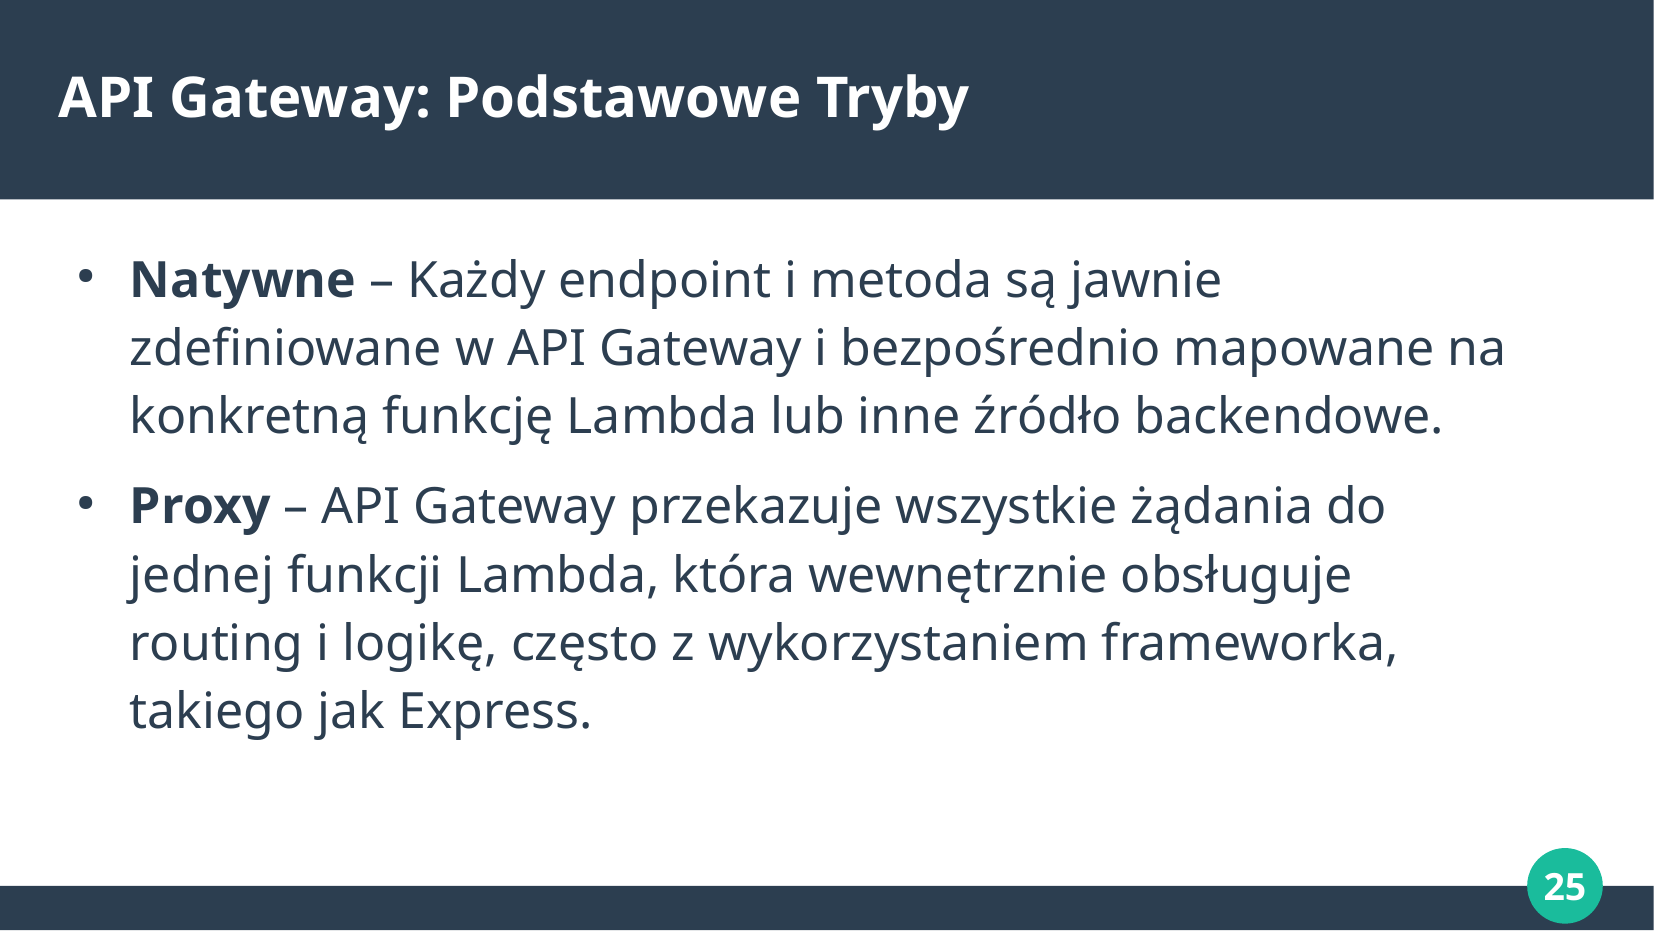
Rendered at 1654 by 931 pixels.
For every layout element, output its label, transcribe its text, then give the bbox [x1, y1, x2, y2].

list Natywne – Każdy endpoint i metoda są jawnie zdefiniowane w API Gateway i bezpośrednio mapowane na konkretną funkcję Lambda lub inne źródło backendowe. Proxy – API Gateway przekazuje wszystkie żądania do jednej funkcji Lambda, która wewnętrznie obsługuje routing i logikę, często z wykorzystaniem frameworka, takiego jak Express. [59, 243, 1538, 864]
title API Gateway: Podstawowe Tryby [59, 37, 1595, 156]
